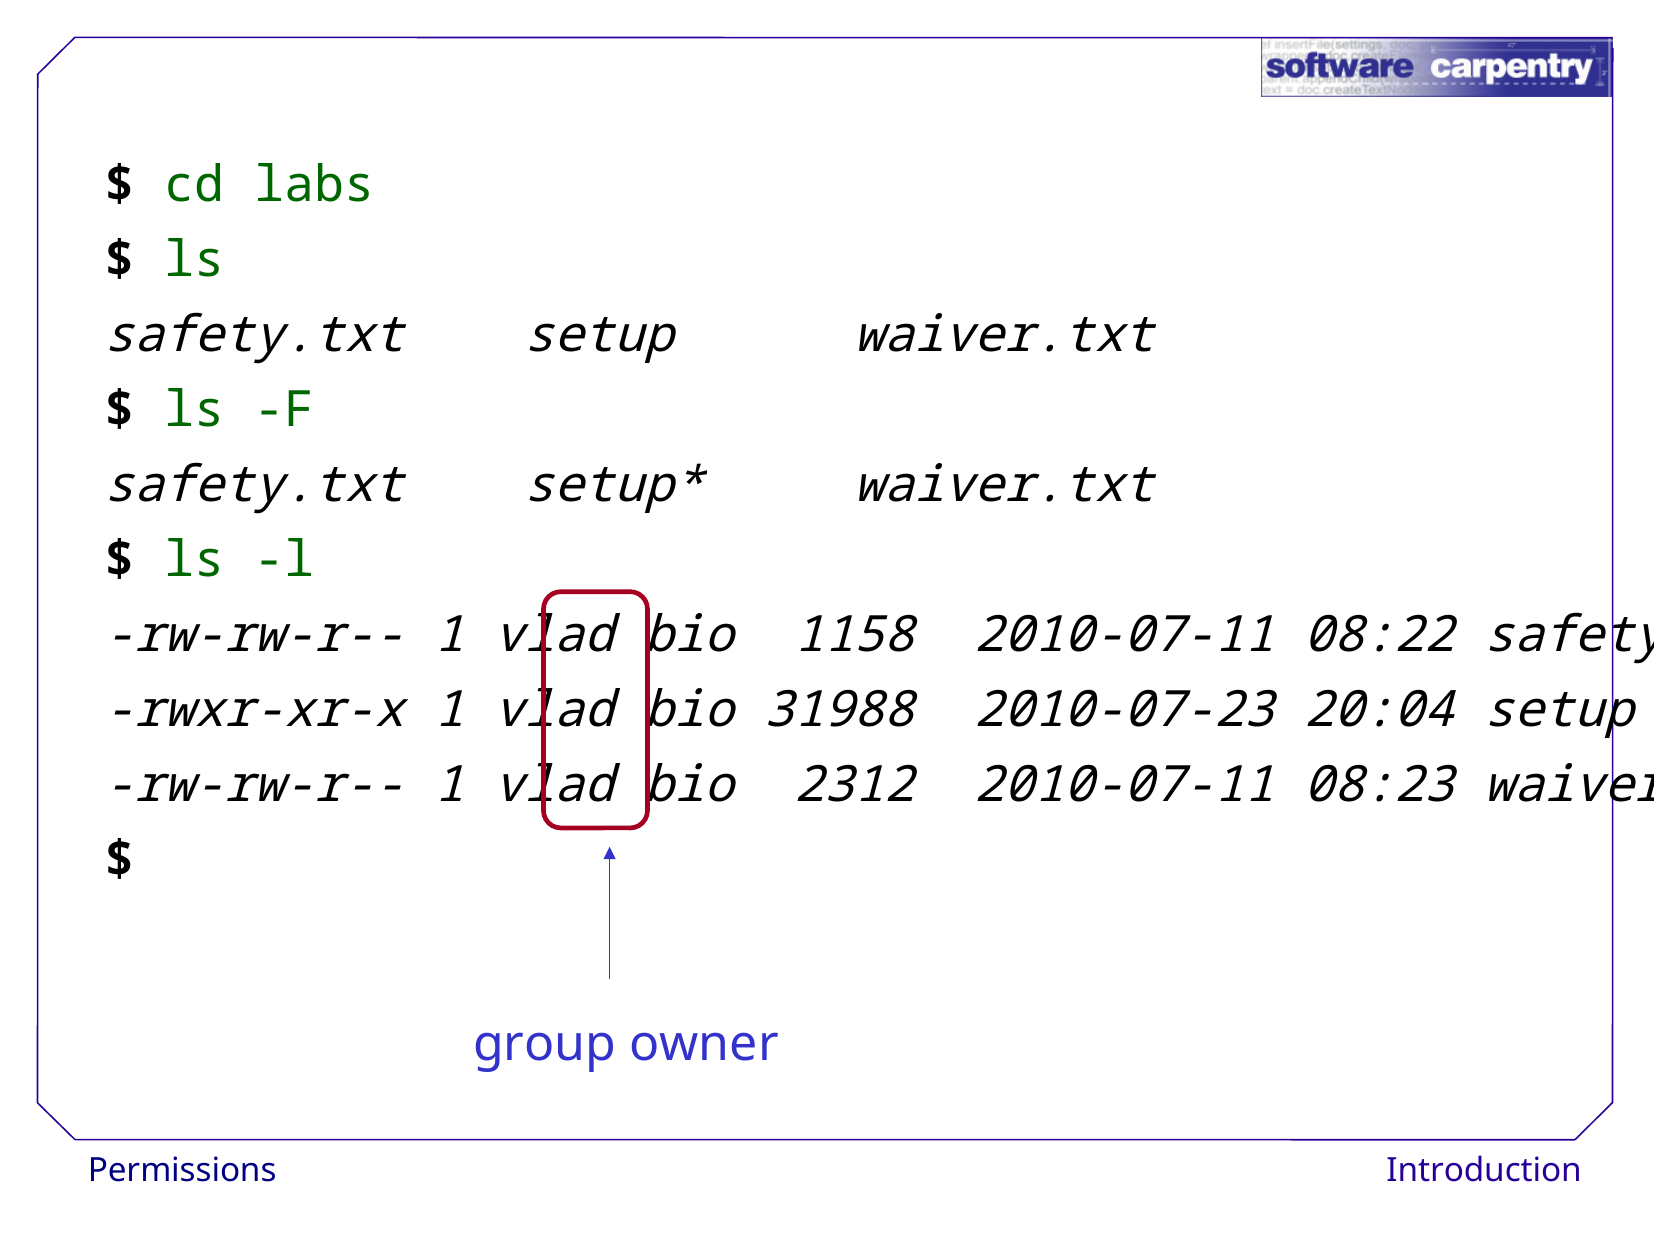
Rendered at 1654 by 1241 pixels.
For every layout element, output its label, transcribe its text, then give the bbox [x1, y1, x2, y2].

picture [1261, 39, 1613, 97]
text_box group owner [458, 988, 761, 1084]
text_box $ cd labs $ ls safety.txt setup waiver.txt $ ls -F safety.txt setup* waiver.txt $ ls -l -rw-rw-r-- 1 vlad bio 1158 2010-07-11 08:22 safety.txt -rwxr-xr-x 1 vlad bio 31988 2010-07-23 20:04 setup -rw-rw-r-- 1 vlad bio 2312 2010-07-11 08:23 waiver.txt $ [89, 128, 1512, 1131]
